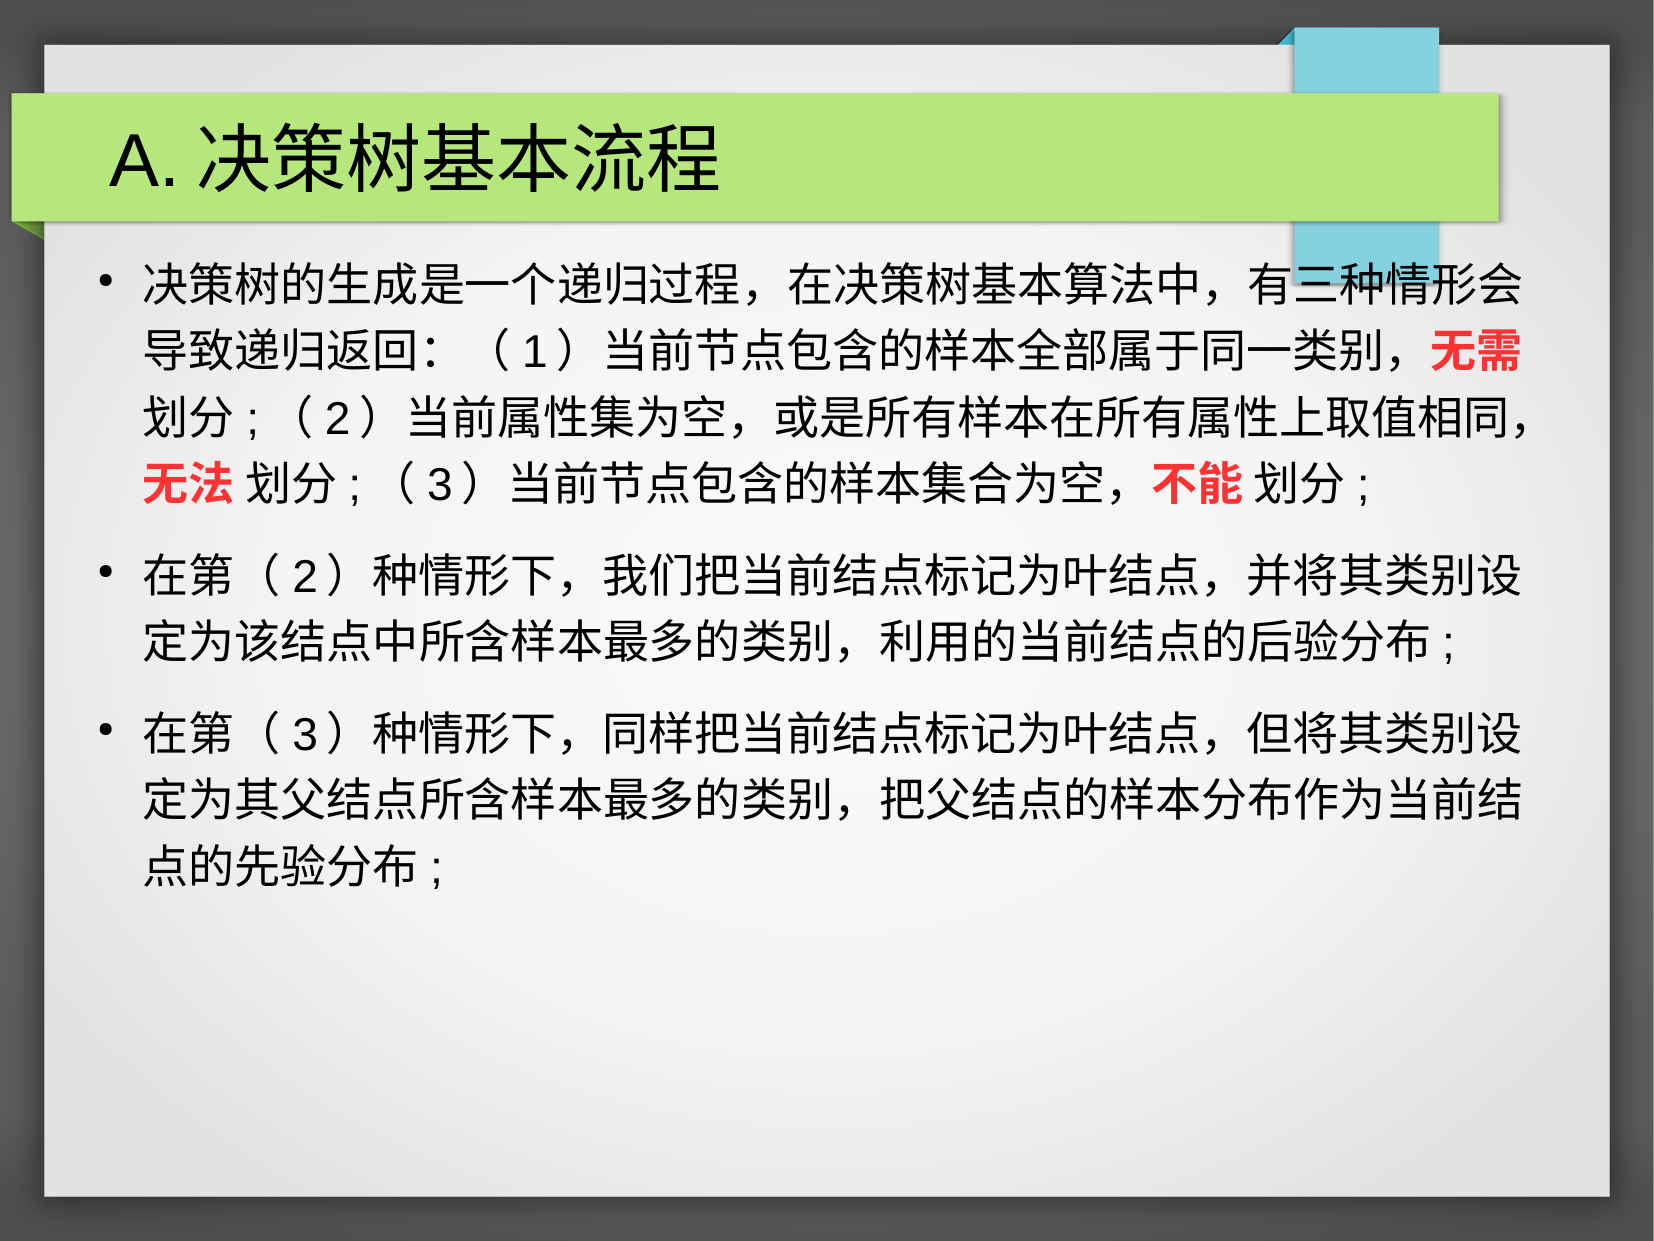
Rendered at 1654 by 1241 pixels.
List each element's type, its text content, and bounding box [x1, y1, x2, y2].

picture [0, 0, 1654, 1241]
title A.决策树基本流程 [82, 94, 1264, 213]
list 决策树的生成是一个递归过程，在决策树基本算法中，有三种情形会导致递归返回：（1）当前节点包含的样本全部属于同一类别，无需 划分;（2）当前属性集为空，或是所有样本在所有属性上取值相同，无法 划分;（3）当前节点包含的样本集合为空，不能 划分; 在第（2）种情形下，我们把当前结点标记为叶结点，并将其类别设定为该结点中所含样本最多的类别，利用的当前结点的后验分布; 在第（3）种情形下，同样把当前结点标记为叶结点，但将其类别设定为其父结点所含样本最多的类别，把父结点的样本分布作为当前结点的先验分布; [82, 248, 1560, 993]
